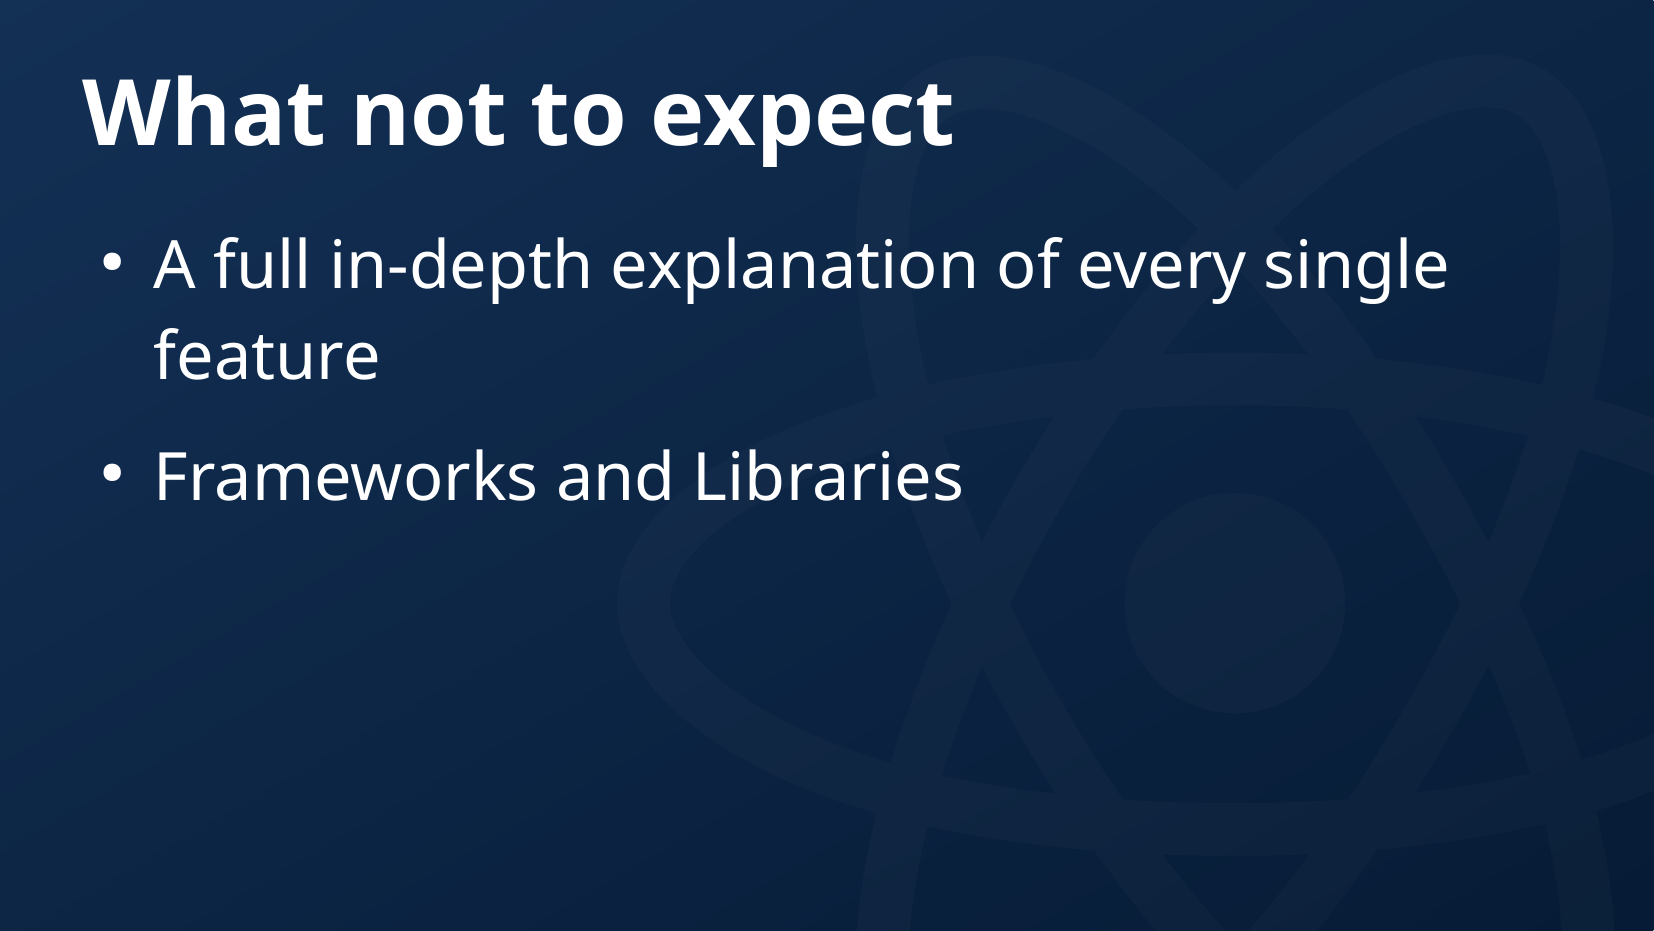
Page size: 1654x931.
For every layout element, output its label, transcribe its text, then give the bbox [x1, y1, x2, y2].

list A full in-depth explanation of every single feature Frameworks and Libraries [82, 217, 1571, 758]
title What not to expect [82, 32, 1571, 188]
